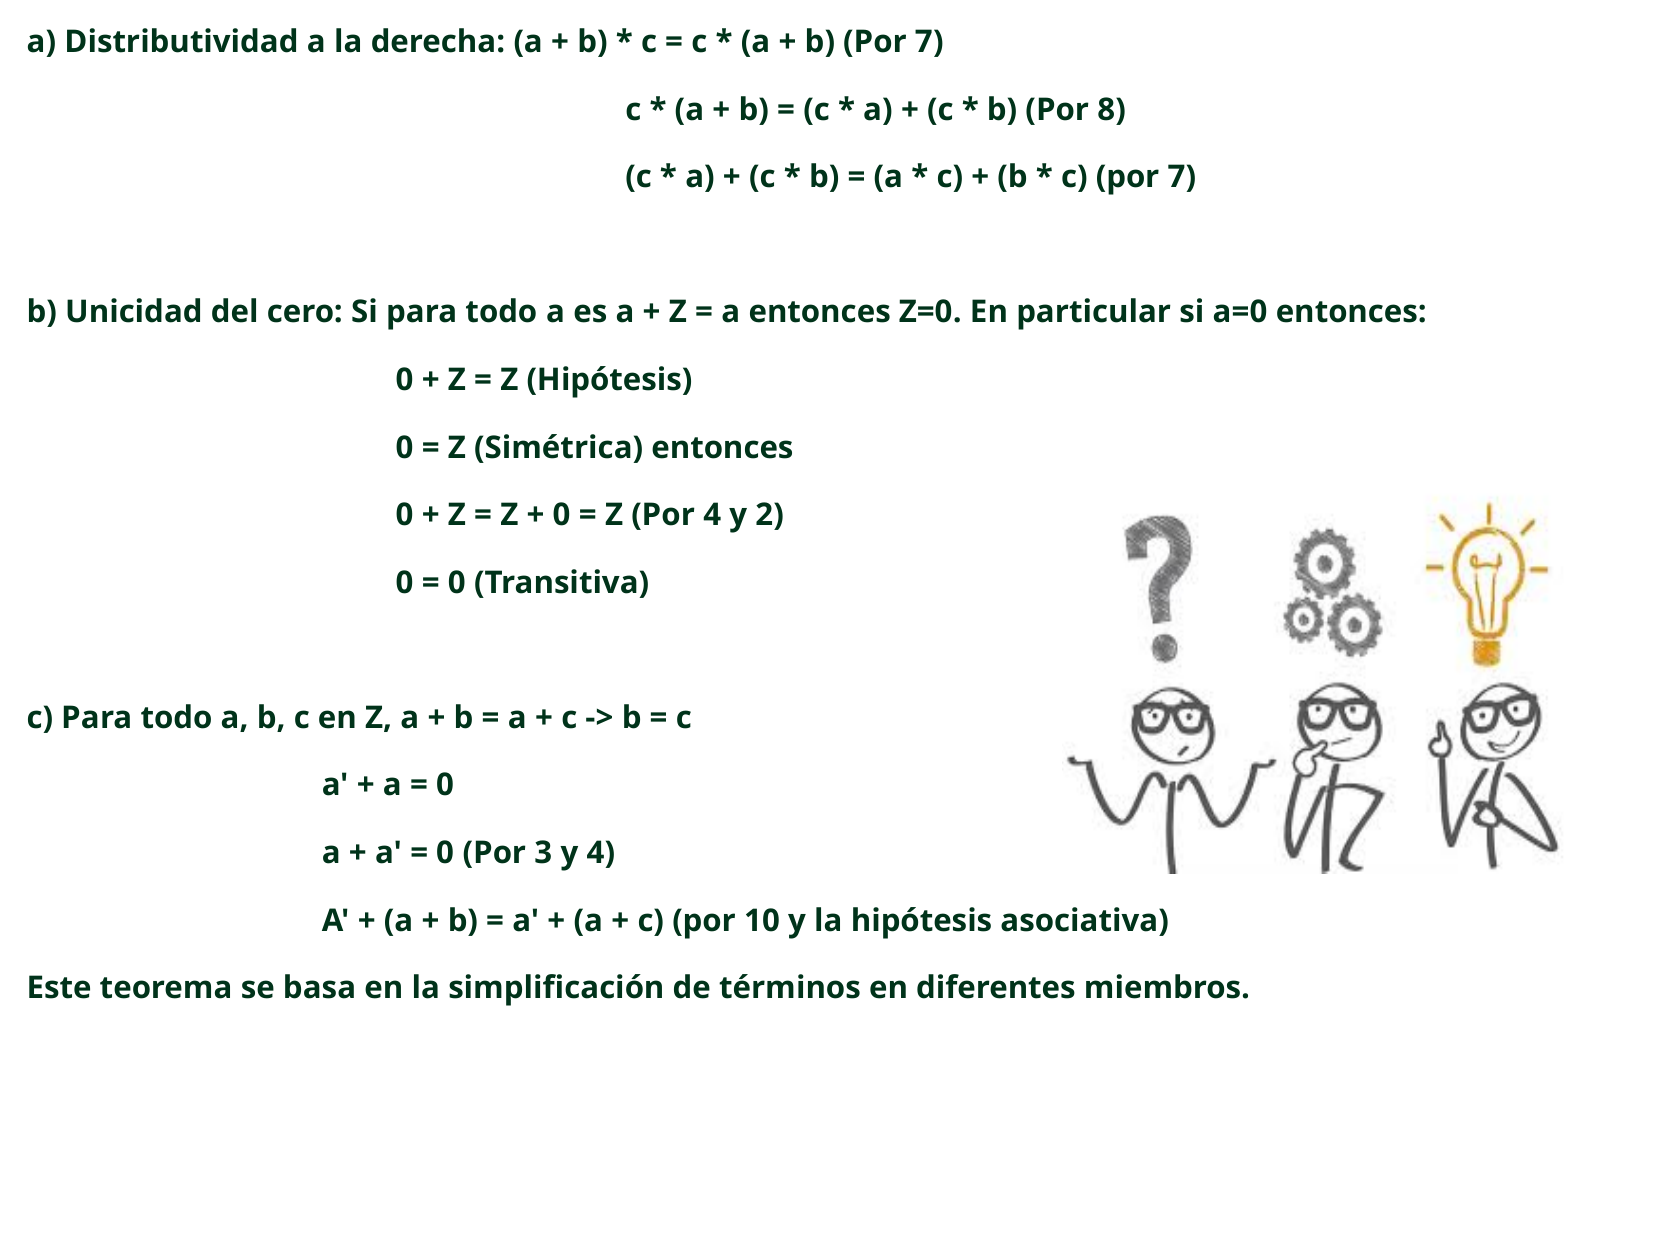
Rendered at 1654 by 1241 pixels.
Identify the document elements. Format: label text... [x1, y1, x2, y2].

text_box a) Distributividad a la derecha: (a + b) * c = c * (a + b) (Por 7) c * (a + b) = (c * a) + (c * b) (Por 8) (c * a) + (c * b) = (a * c) + (b * c) (por 7) b) Unicidad del cero: Si para todo a es a + Z = a entonces Z=0. En particular si a=0 entonces: 0 + Z = Z (Hipótesis) 0 = Z (Simétrica) entonces 0 + Z = Z + 0 = Z (Por 4 y 2) 0 = 0 (Transitiva) c) Para todo a, b, c en Z, a + b = a + c -> b = c a' + a = 0 a + a' = 0 (Por 3 y 4) A' + (a + b) = a' + (a + c) (por 10 y la hipótesis asociativa) Este teorema se basa en la simplificación de términos en diferentes miembros. [11, 11, 1642, 1241]
picture [1062, 462, 1571, 875]
